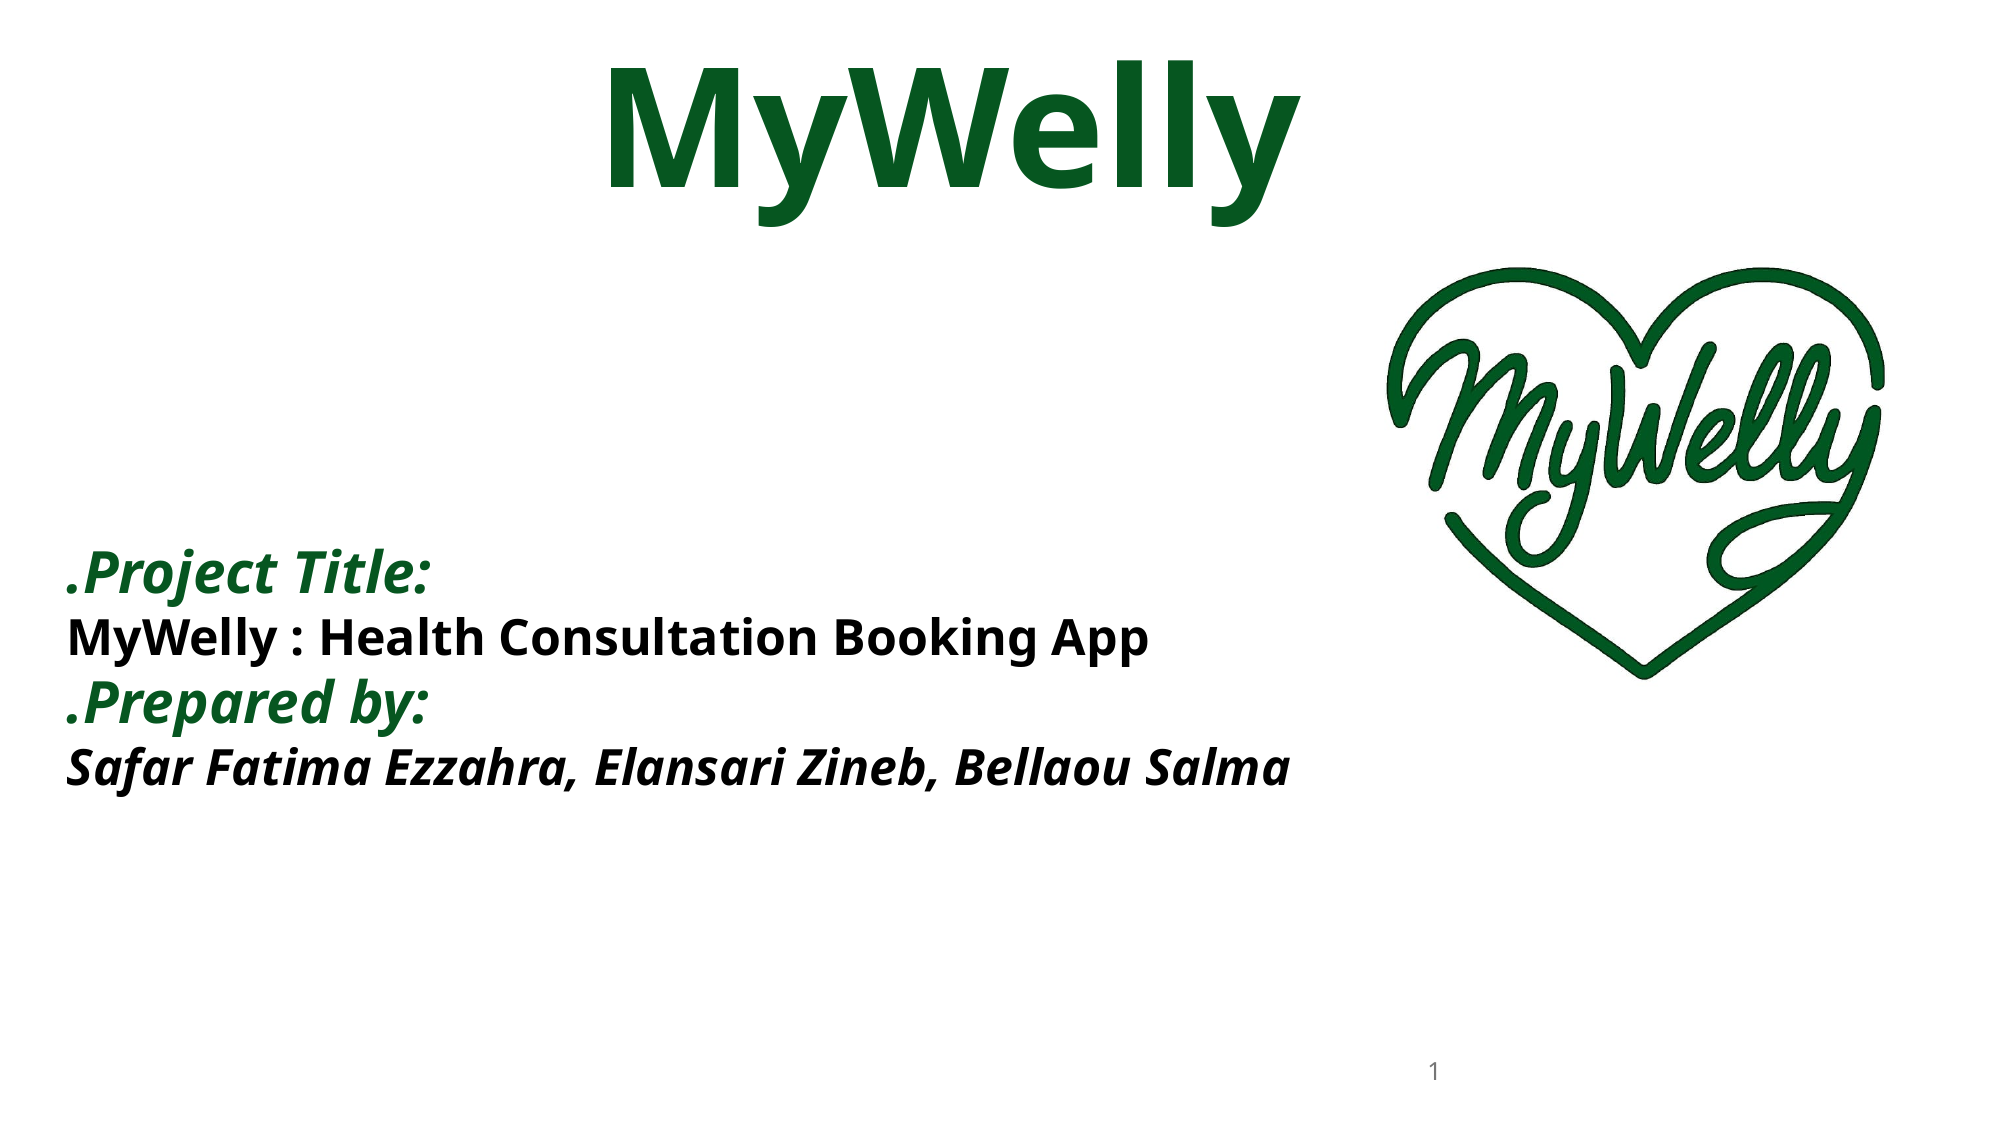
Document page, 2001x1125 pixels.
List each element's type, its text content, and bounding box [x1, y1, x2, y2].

picture [1300, 163, 1973, 795]
text_box [1412, 1042, 1863, 1103]
text_box MyWelly [581, 0, 2000, 267]
text_box .Project Title: MyWelly : Health Consultation Booking App .Prepared by: Safar Fatima Ezzahra, Elansari Zineb, Bellaou Salma [51, 527, 2000, 1125]
